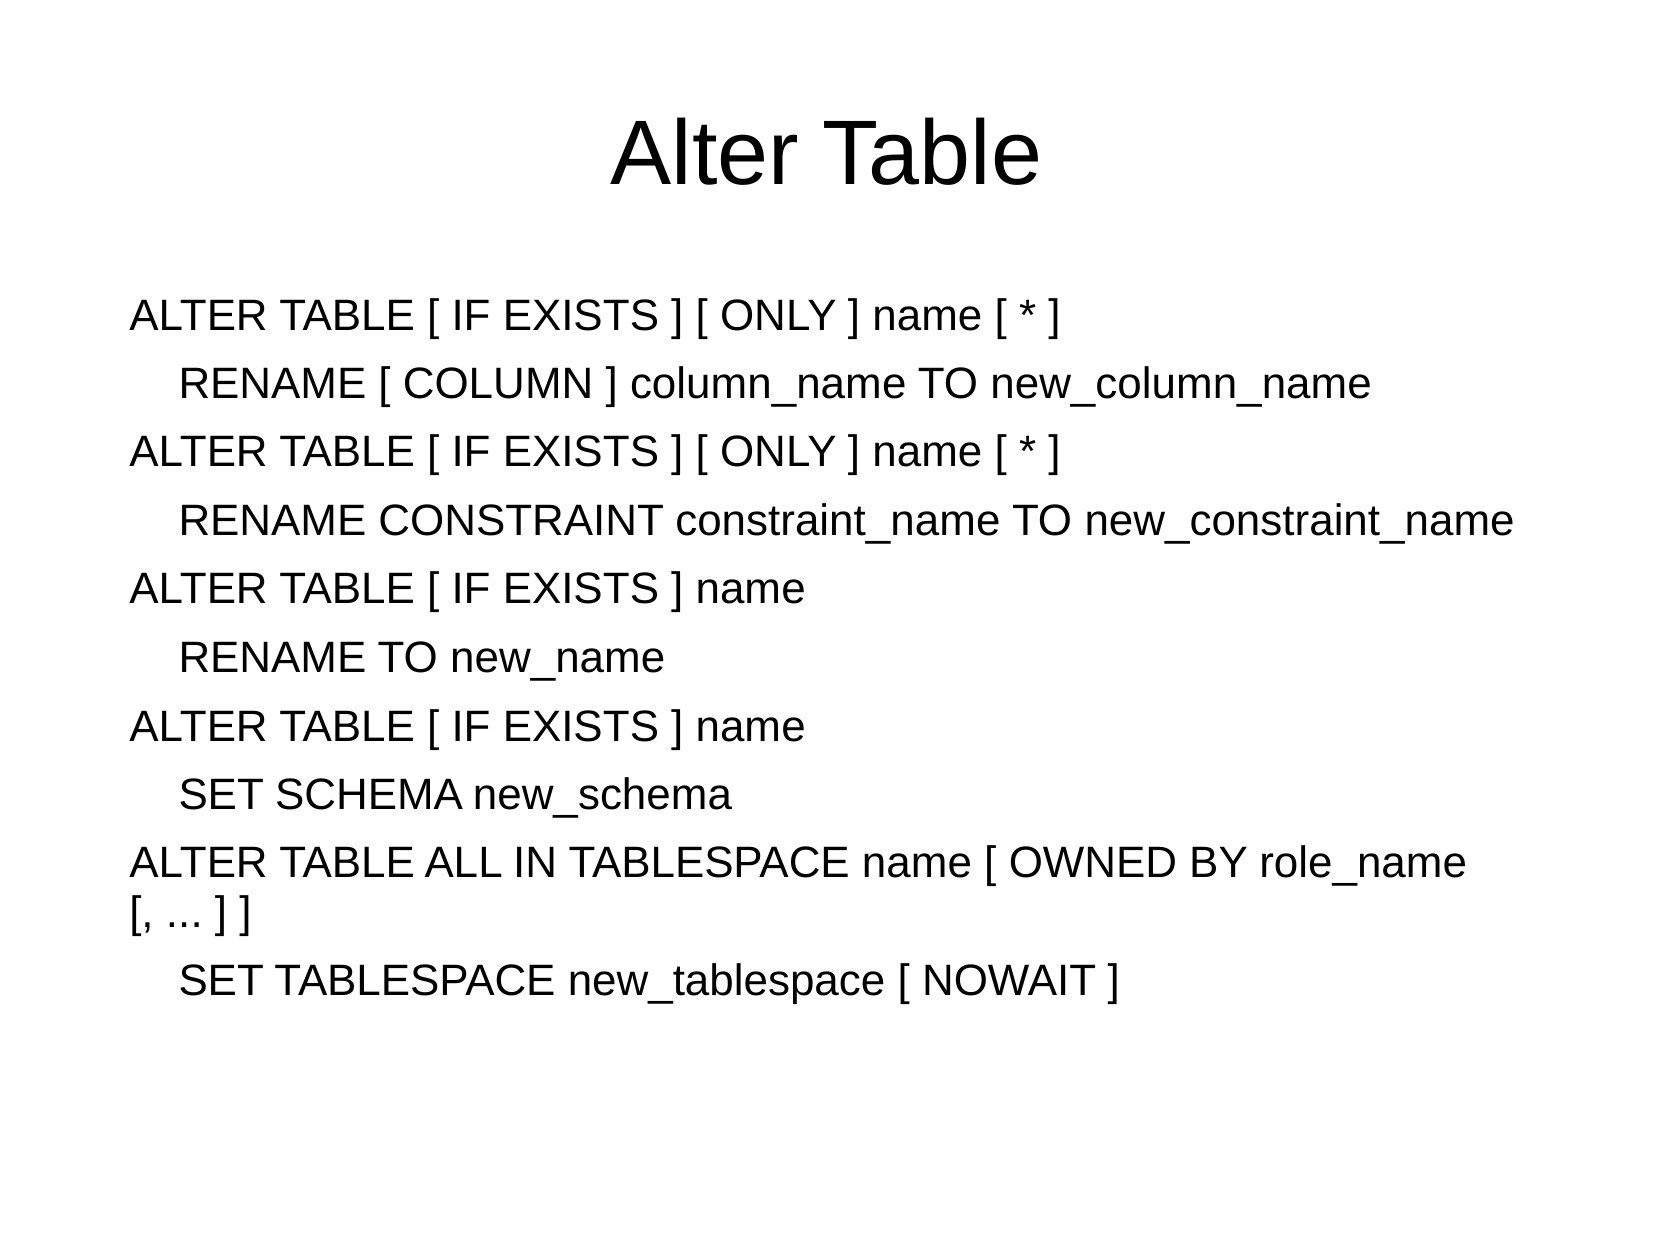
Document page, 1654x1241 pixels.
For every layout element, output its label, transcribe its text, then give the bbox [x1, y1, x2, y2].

title Alter Table [82, 49, 1571, 257]
list ALTER TABLE [ IF EXISTS ] [ ONLY ] name [ * ] RENAME [ COLUMN ] column_name TO new_column_name ALTER TABLE [ IF EXISTS ] [ ONLY ] name [ * ] RENAME CONSTRAINT constraint_name TO new_constraint_name ALTER TABLE [ IF EXISTS ] name RENAME TO new_name ALTER TABLE [ IF EXISTS ] name SET SCHEMA new_schema ALTER TABLE ALL IN TABLESPACE name [ OWNED BY role_name [, ... ] ] SET TABLESPACE new_tablespace [ NOWAIT ] [82, 290, 1571, 1010]
